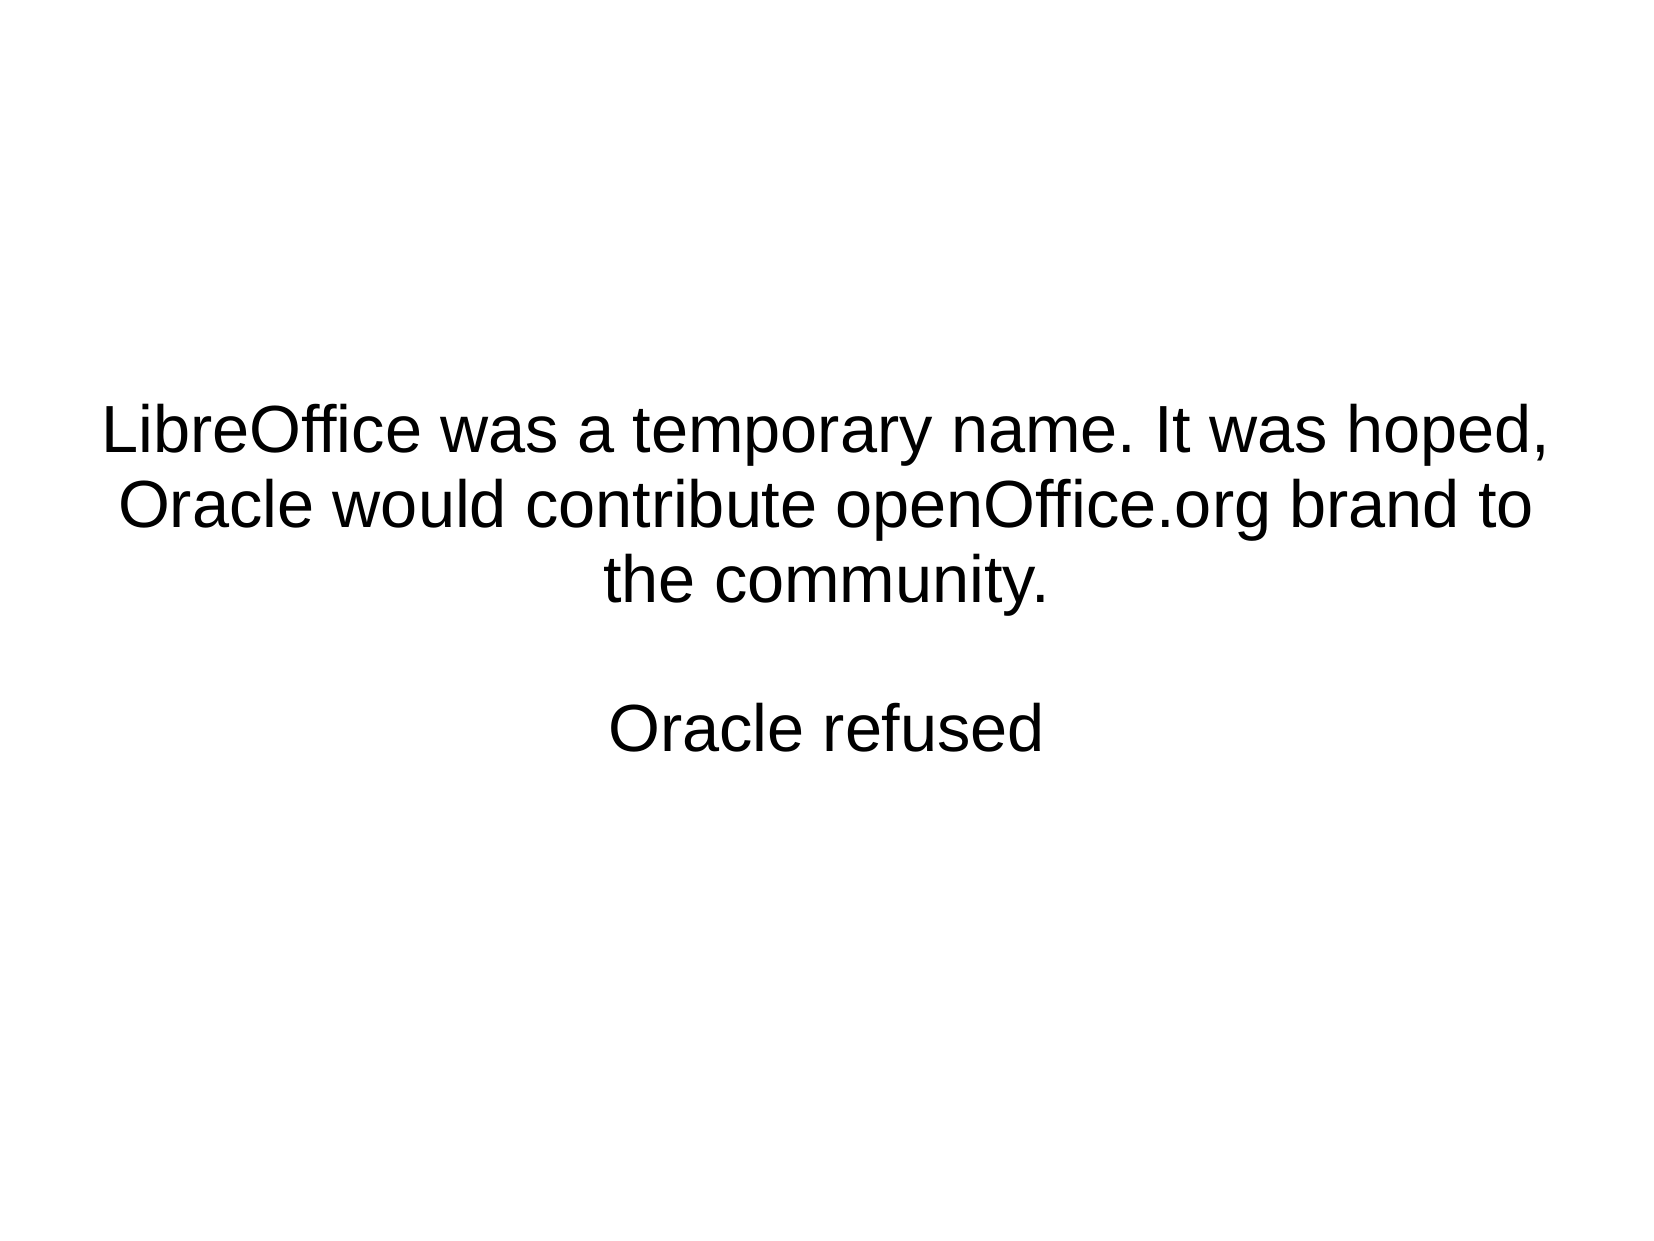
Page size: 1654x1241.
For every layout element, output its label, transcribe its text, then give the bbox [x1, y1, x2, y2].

subtitle LibreOffice was a temporary name. It was hoped, Oracle would contribute openOffice.org brand to the community. Oracle refused [82, 49, 1571, 1109]
